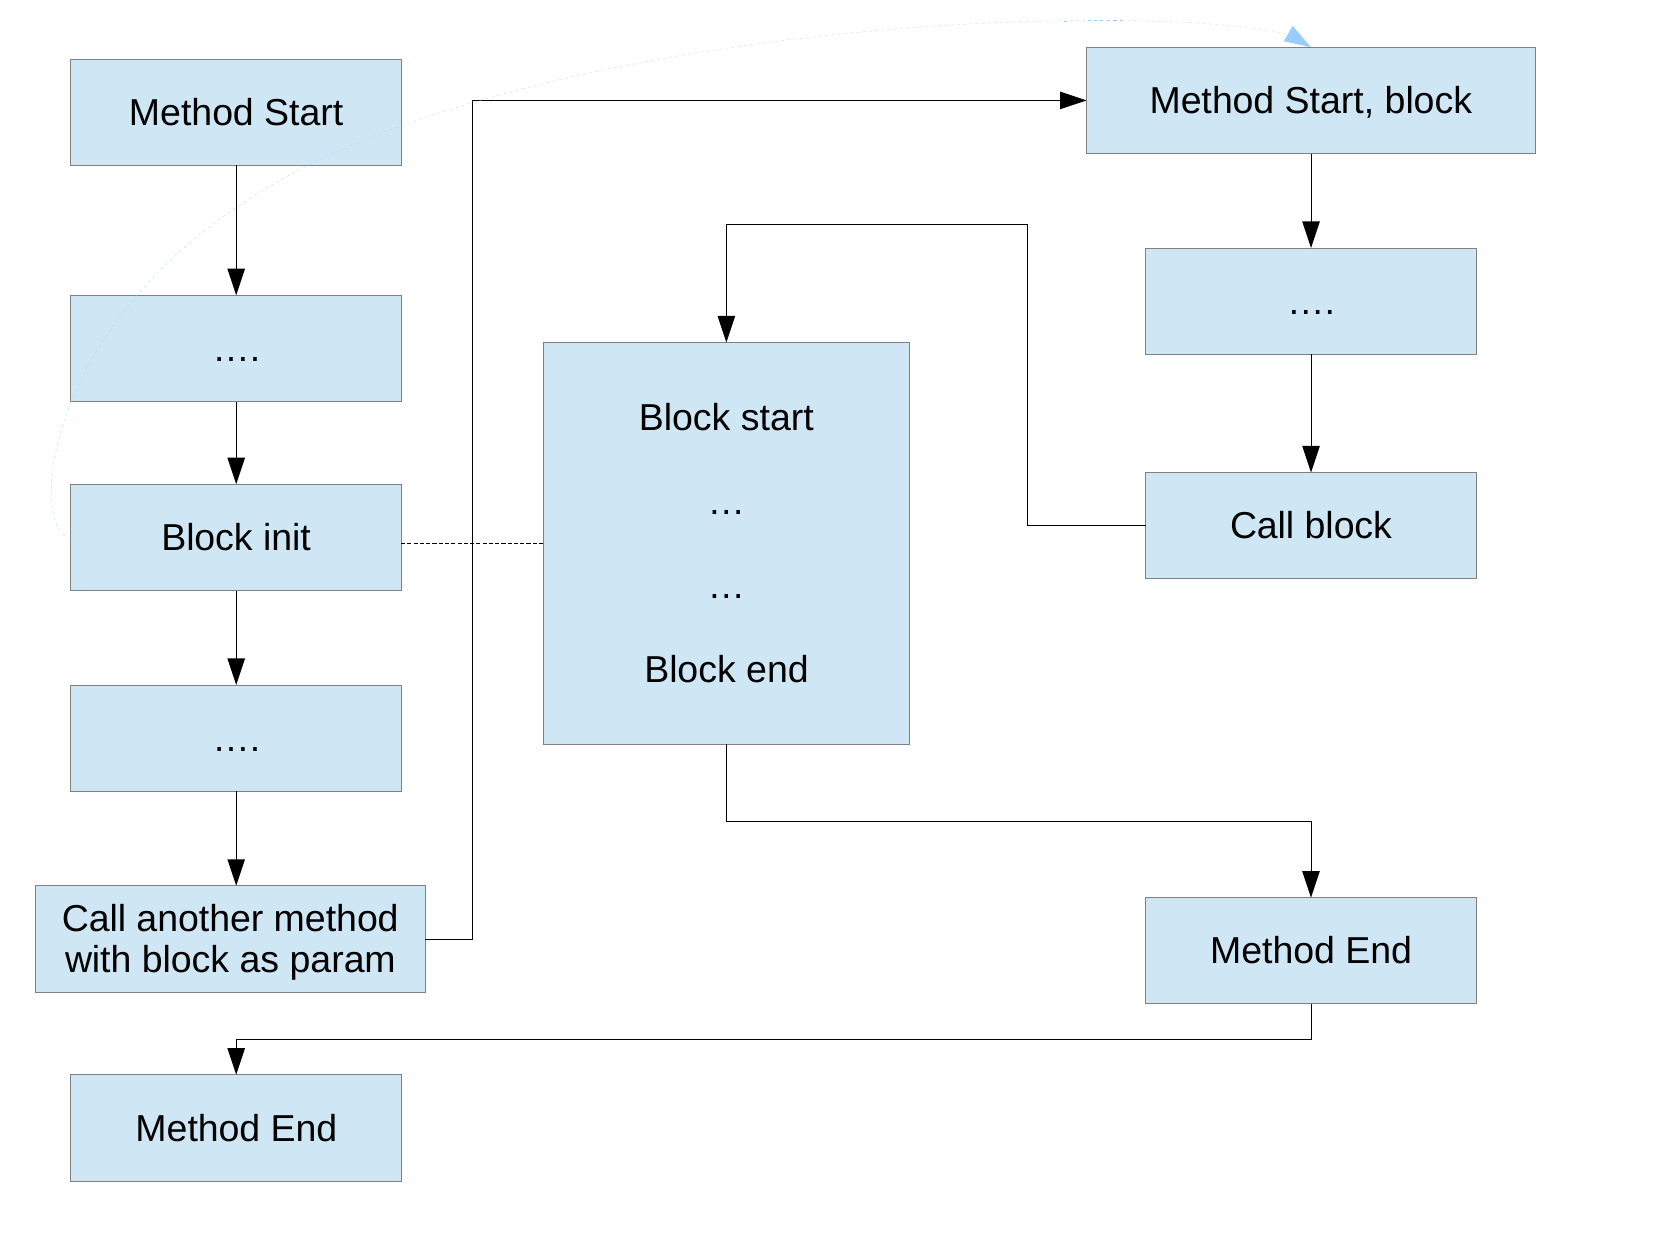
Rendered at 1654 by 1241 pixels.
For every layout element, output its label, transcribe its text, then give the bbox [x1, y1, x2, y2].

text_box Call another method with block as param [35, 885, 426, 993]
text_box Method End [1145, 897, 1477, 1004]
text_box Method End [70, 1074, 402, 1182]
text_box Method Start, block [1086, 47, 1536, 154]
text_box …. [70, 685, 402, 792]
text_box Call block [1145, 472, 1477, 579]
text_box Method Start [70, 59, 402, 166]
text_box …. [70, 295, 402, 402]
text_box Block start … … Block end [543, 342, 910, 745]
text_box …. [1145, 248, 1477, 355]
text_box Block init [70, 484, 402, 591]
